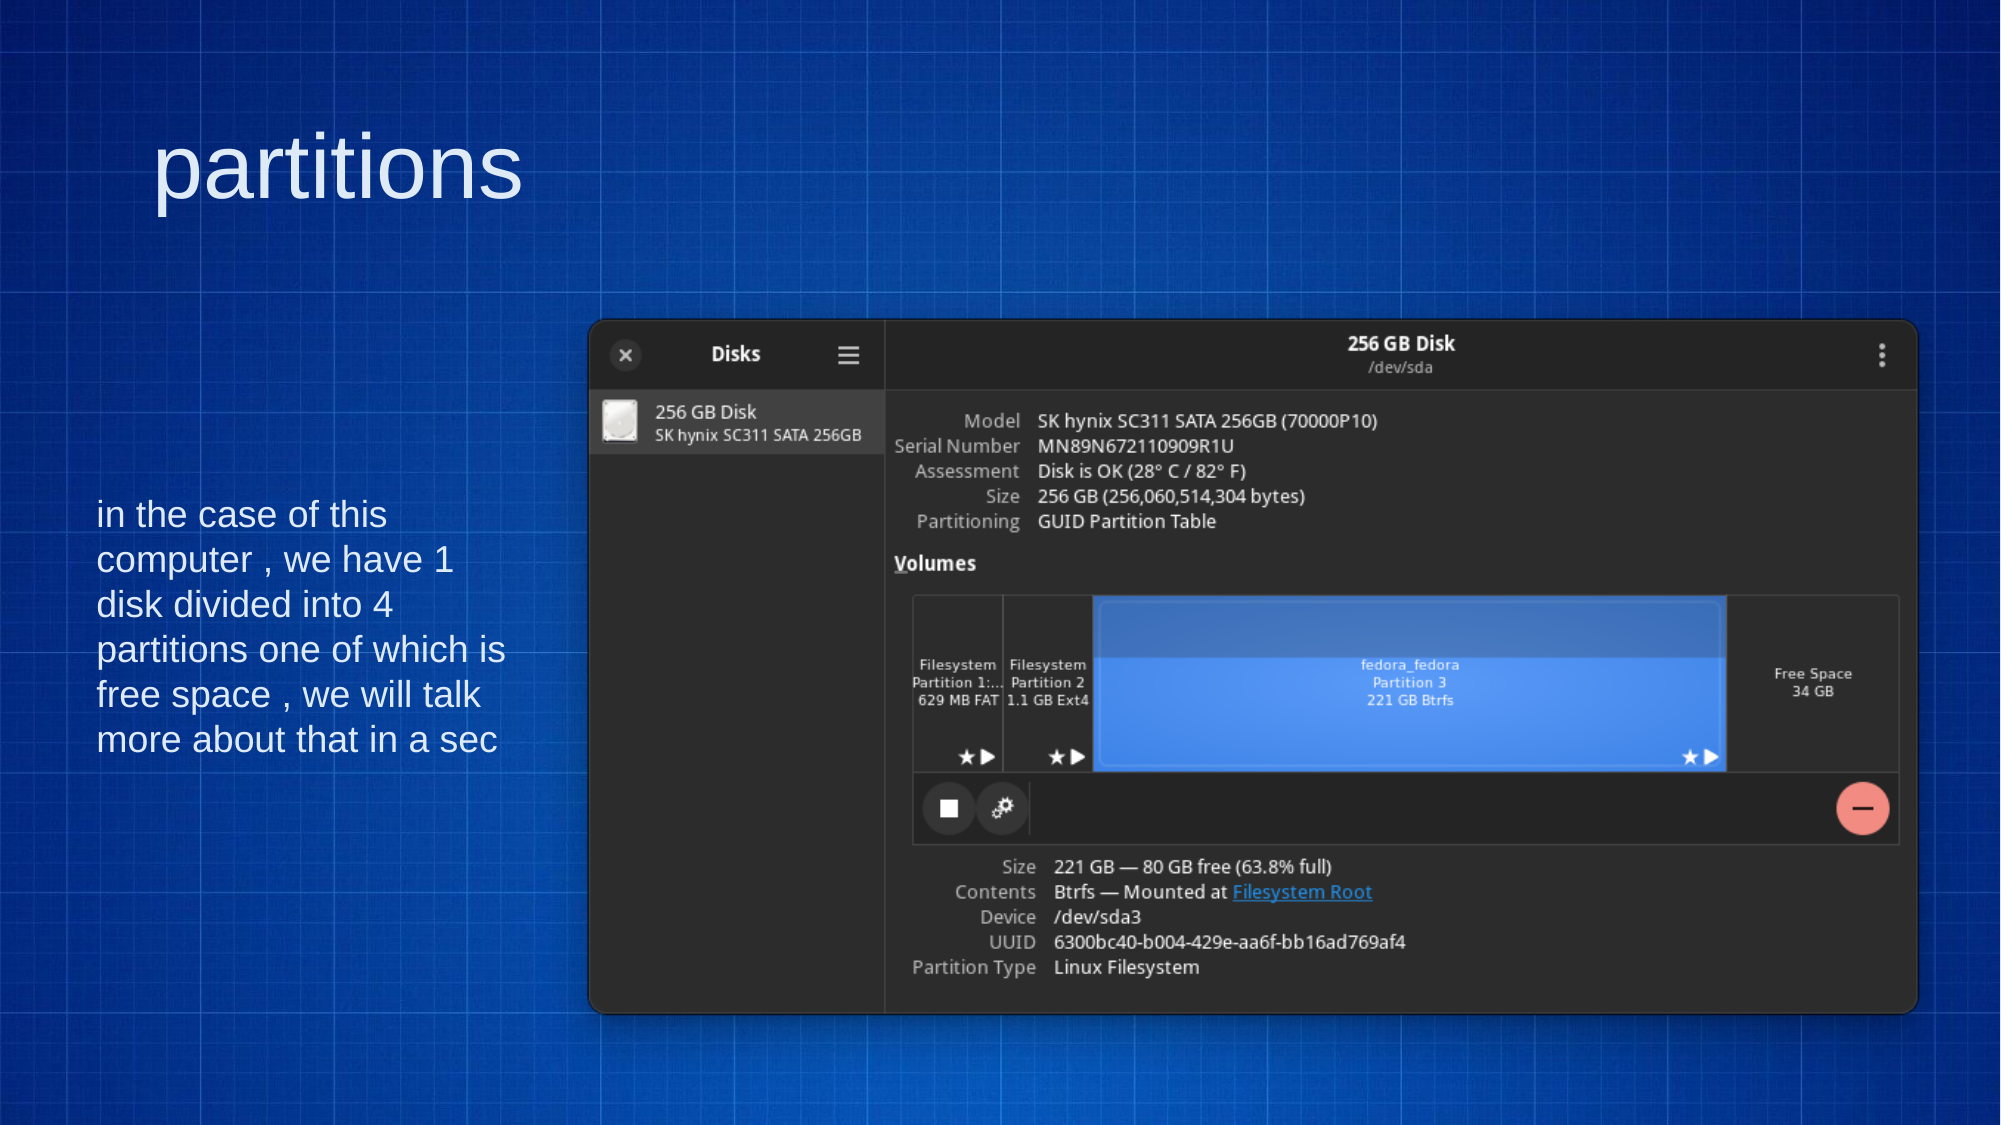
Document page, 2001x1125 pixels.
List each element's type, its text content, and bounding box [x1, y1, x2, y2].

text_box in the case of this computer , we have 1 disk divided into 4 partitions one of which is free space , we will talk more about that in a sec [81, 482, 535, 768]
title partitions [137, 59, 1863, 278]
picture [0, 0, 2001, 1125]
